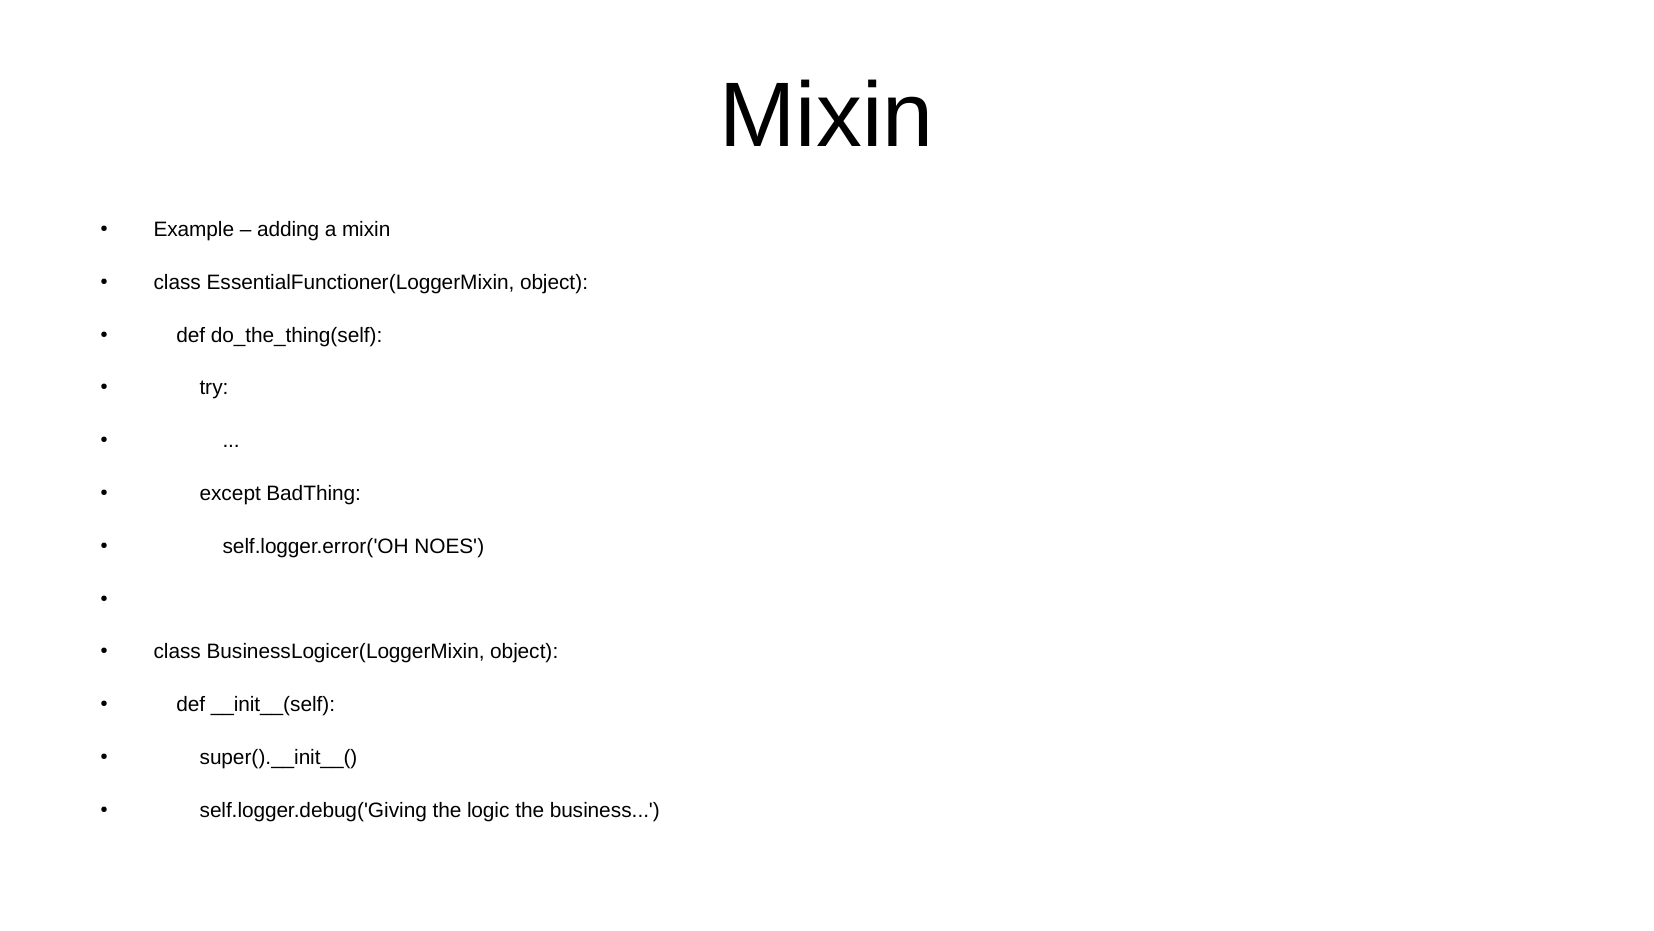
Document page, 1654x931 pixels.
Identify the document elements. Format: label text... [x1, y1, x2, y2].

list Example – adding a mixin class EssentialFunctioner(LoggerMixin, object): def do_the_thing(self): try: ... except BadThing: self.logger.error('OH NOES') class BusinessLogicer(LoggerMixin, object): def __init__(self): super().__init__() self.logger.debug('Giving the logic the business...') [82, 217, 1621, 916]
title Mixin [82, 37, 1571, 193]
